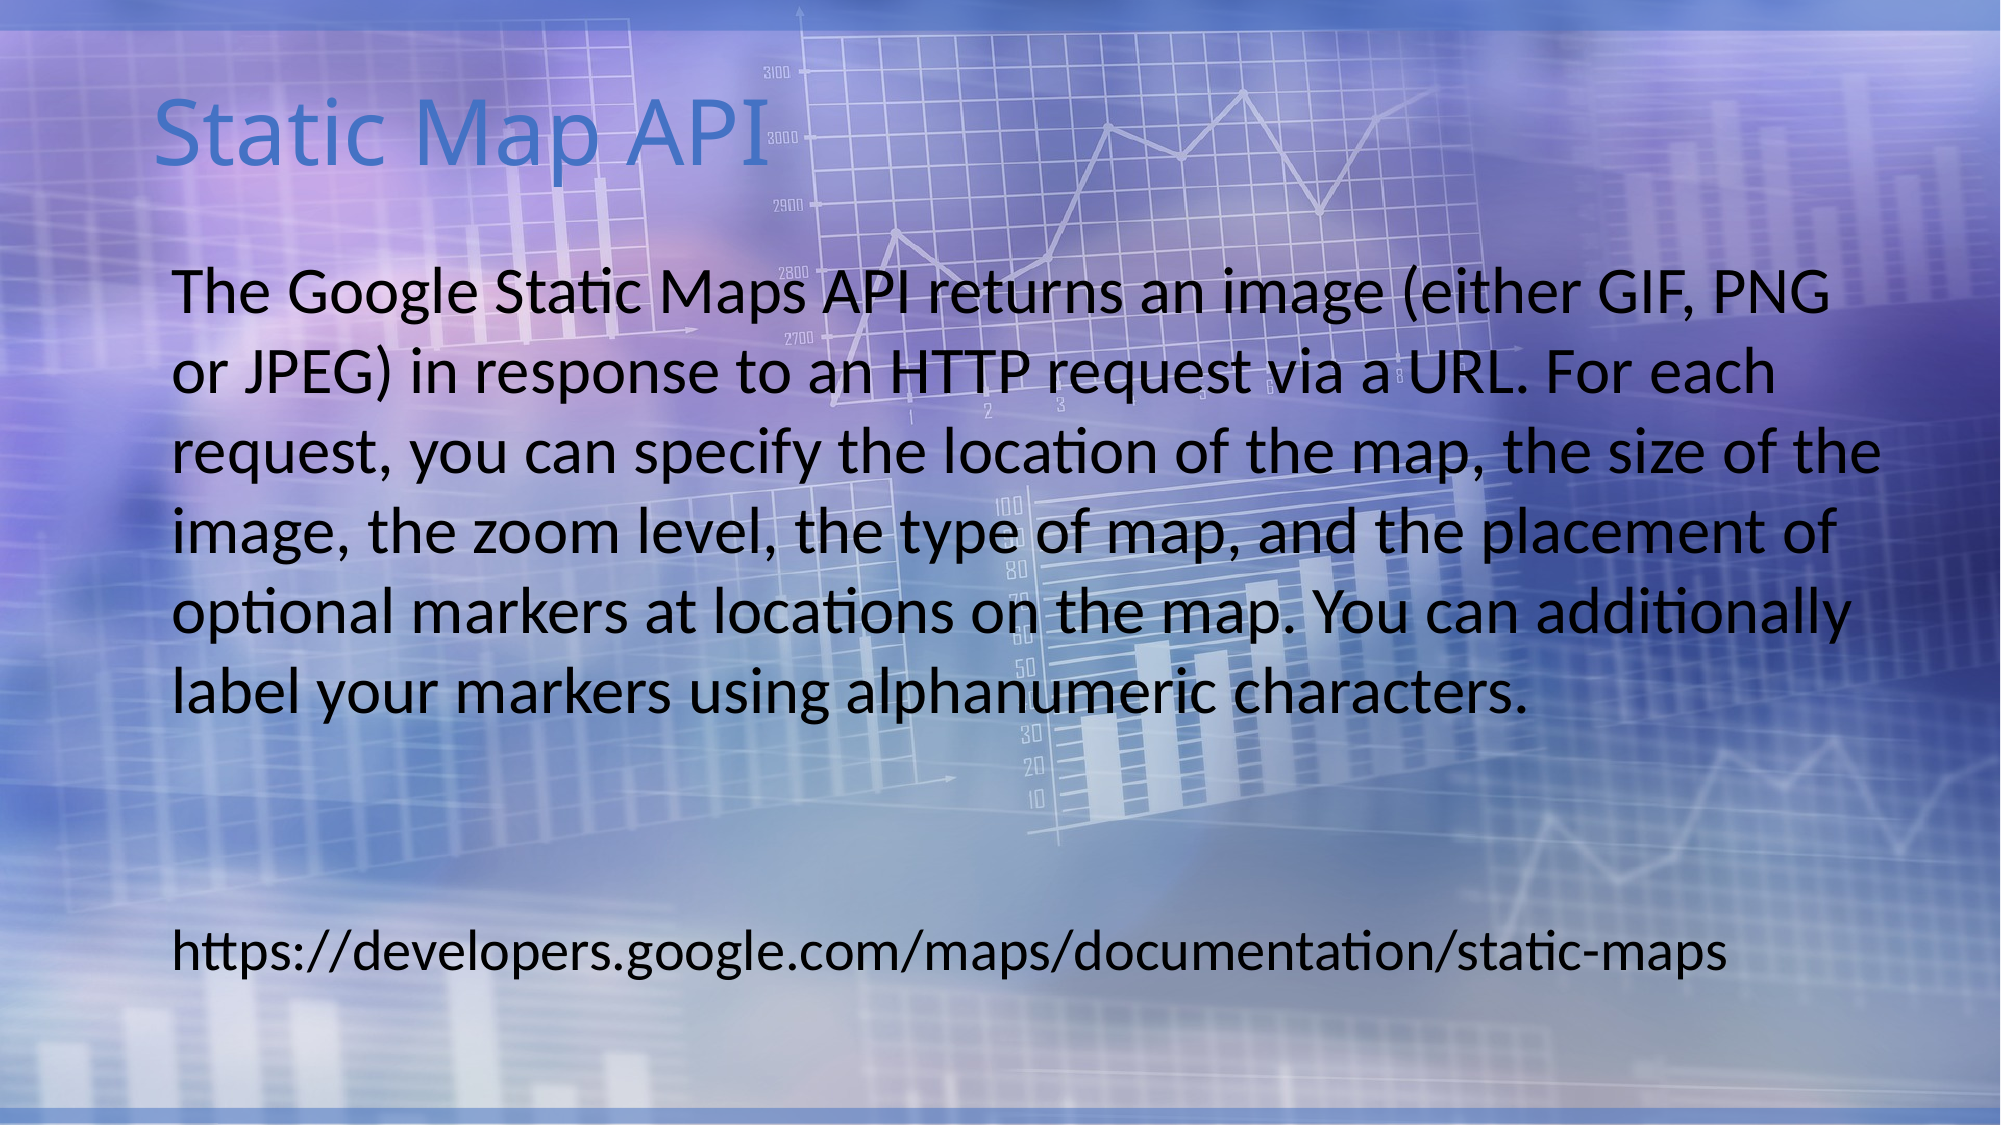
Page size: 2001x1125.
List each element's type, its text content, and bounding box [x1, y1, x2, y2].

picture [0, 31, 2001, 1125]
text_box The Google Static Maps API returns an image (either GIF, PNG or JPEG) in response to an HTTP request via a URL. For each request, you can specify the location of the map, the size of the image, the zoom level, the type of map, and the placement of optional markers at locations on the map. You can additionally label your markers using alphanumeric characters. [156, 239, 1914, 734]
list https://developers.google.com/maps/documentation/static-maps [156, 904, 1882, 1005]
title Static Map API [137, 59, 1863, 197]
